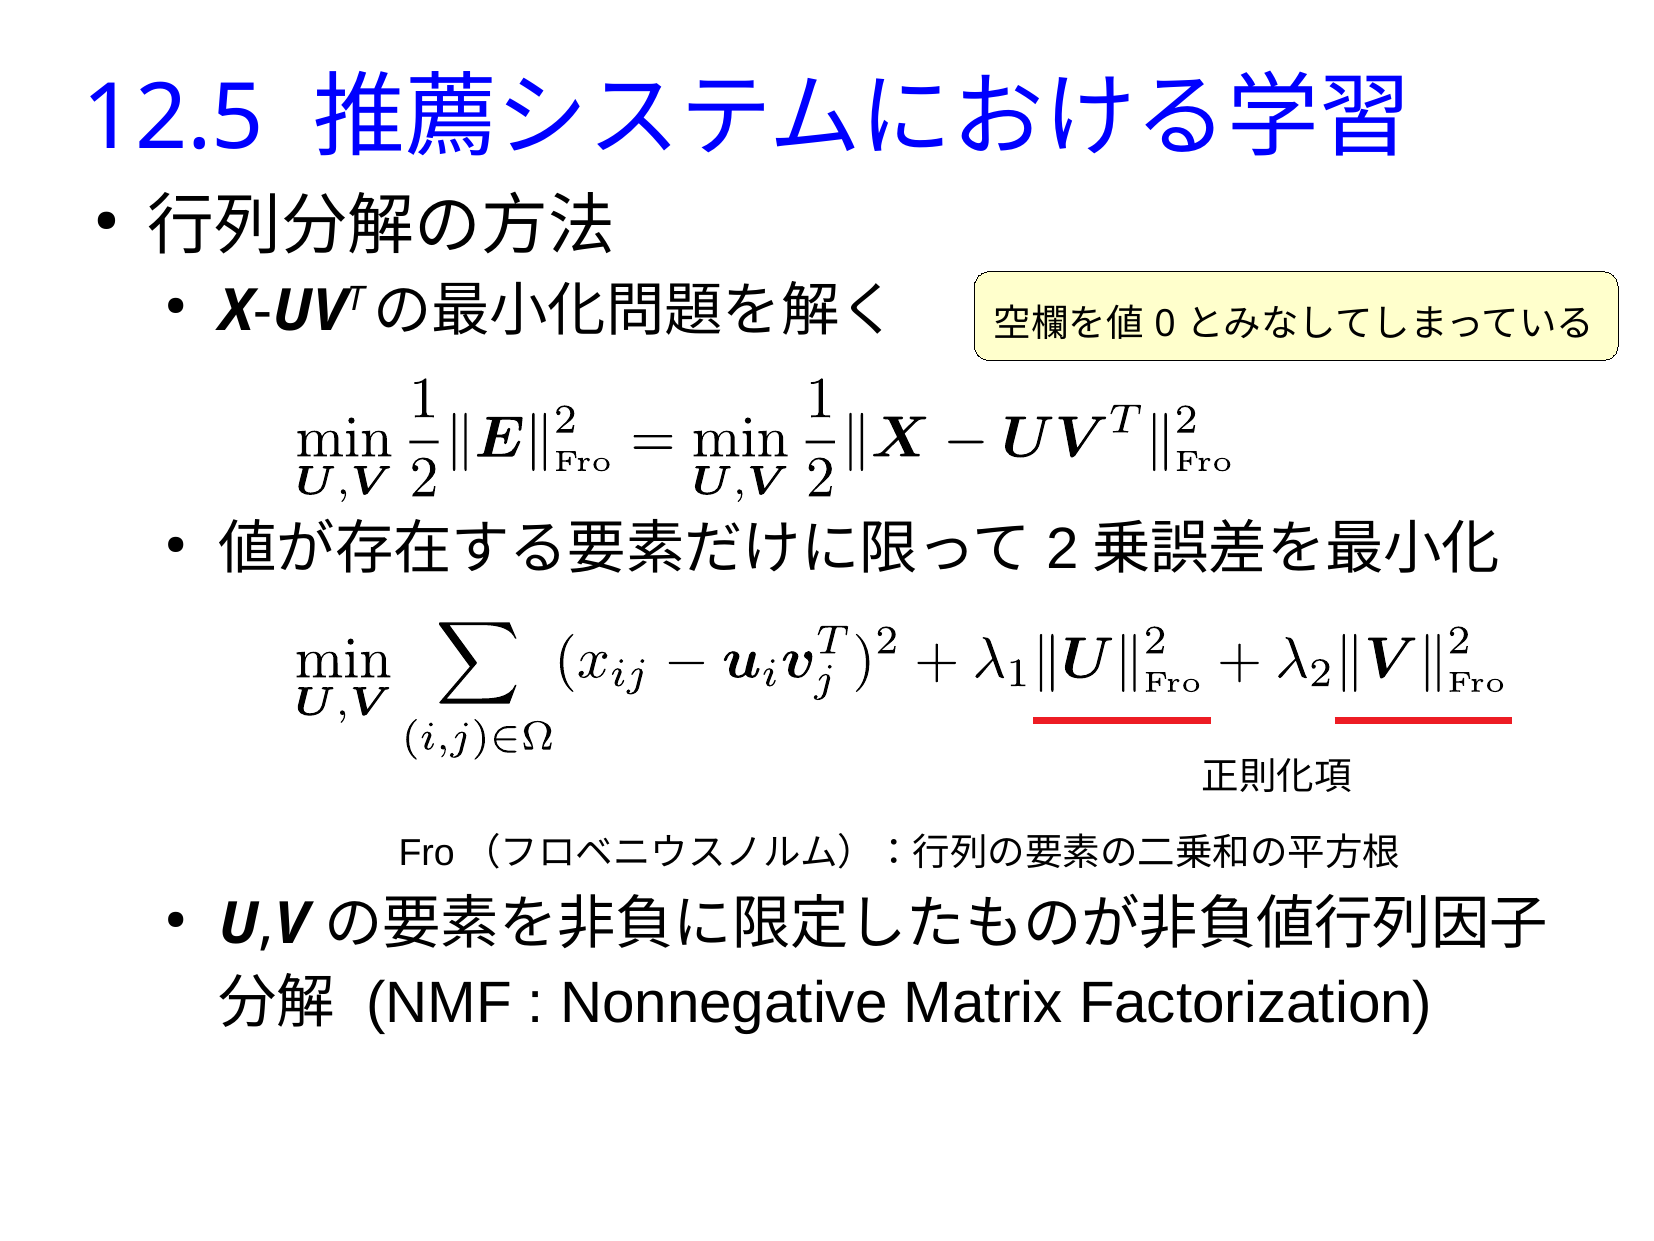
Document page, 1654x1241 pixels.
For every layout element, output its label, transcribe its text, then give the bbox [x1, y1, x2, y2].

text_box 空欄を値0とみなしてしまっている [974, 271, 1619, 361]
list 行列分解の方法 X-UVTの最小化問題を解く 値が存在する要素だけに限って2乗誤差を最小化 U,Vの要素を非負に限定したものが非負値行列因子分解 (NMF : Nonnegative Matrix Factorization) [76, 177, 1565, 1143]
text_box [295, 378, 1233, 502]
text_box 正則化項 [1187, 738, 1394, 810]
text_box Fro（フロベニウスノルム）：行列の要素の二乗和の平方根 [383, 814, 1416, 886]
picture [292, 620, 1506, 762]
title 12.5 推薦システムにおける学習 [82, 44, 1571, 183]
